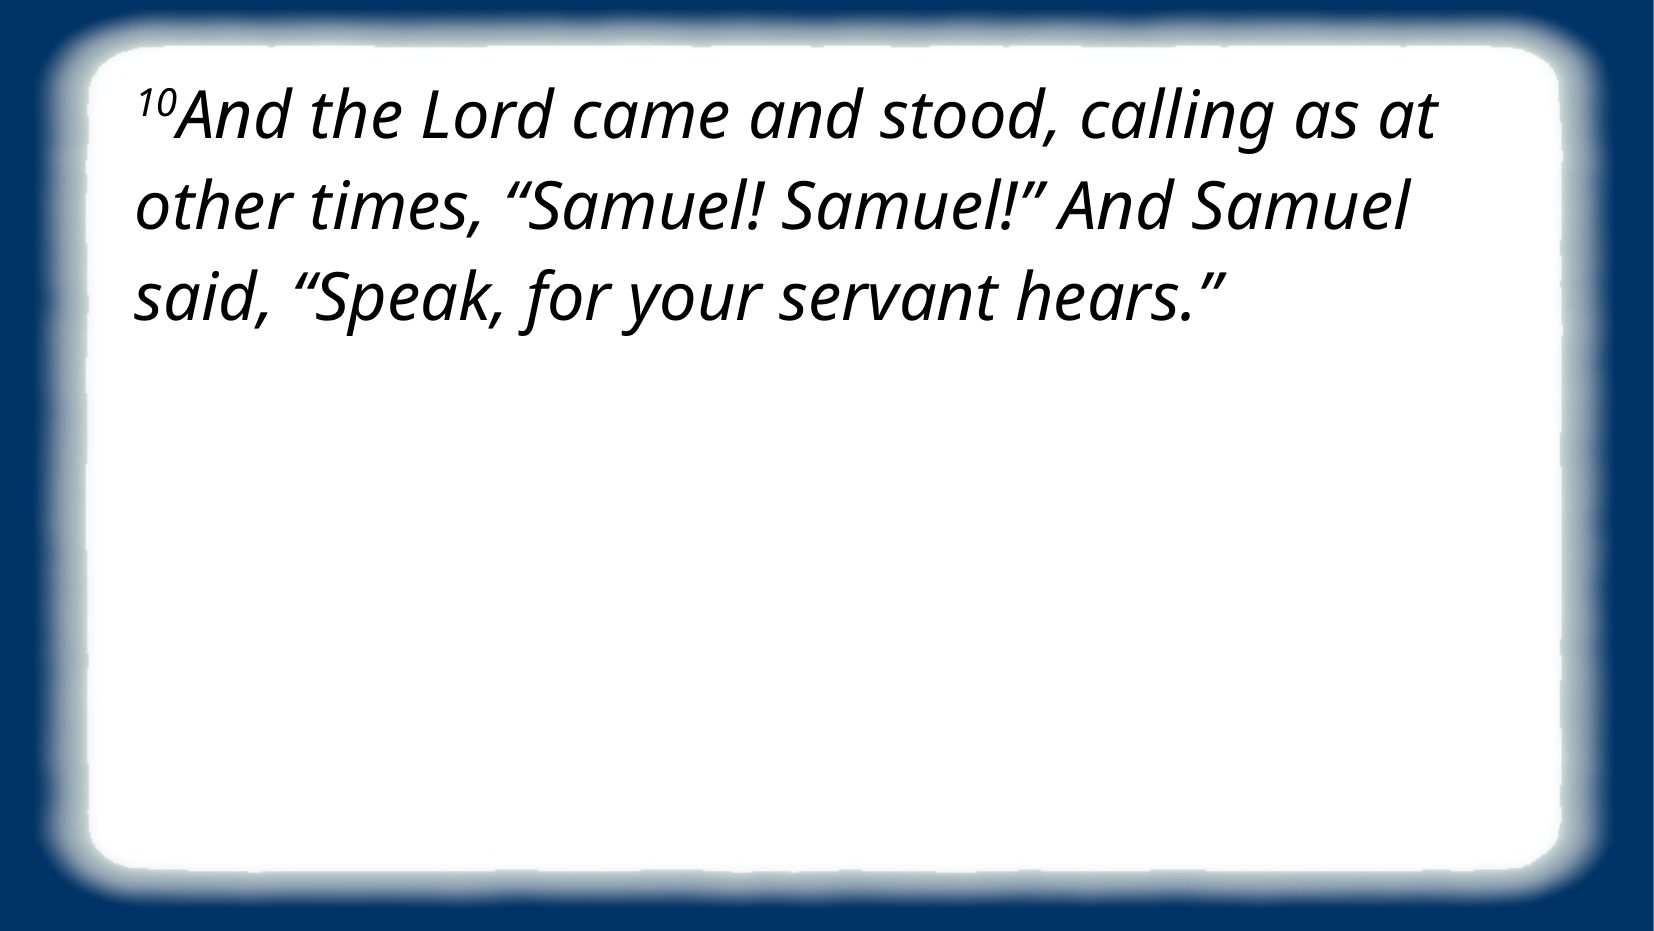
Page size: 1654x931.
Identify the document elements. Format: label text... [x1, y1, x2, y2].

text_box 10And the Lord came and stood, calling as at other times, “Samuel! Samuel!” And Samuel said, “Speak, for your servant hears.” [120, 60, 1531, 342]
picture [0, 0, 1654, 931]
